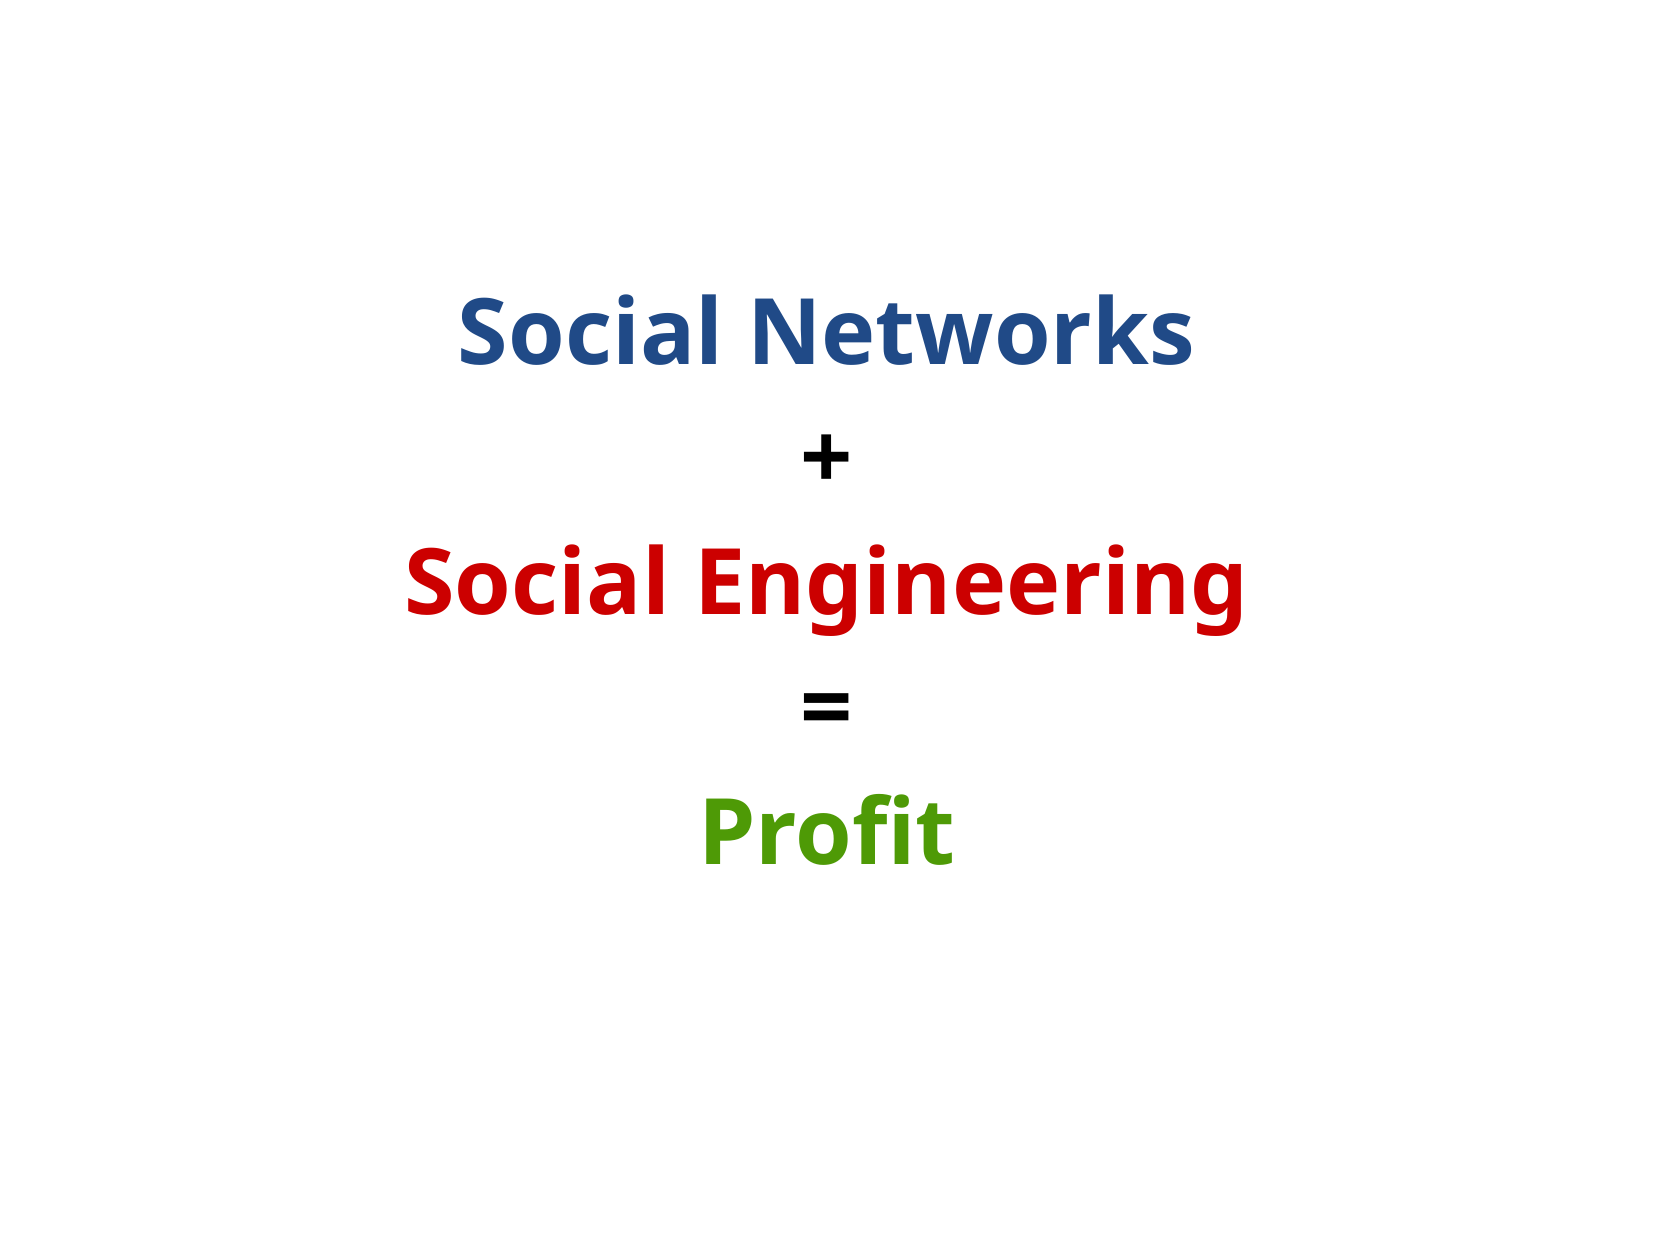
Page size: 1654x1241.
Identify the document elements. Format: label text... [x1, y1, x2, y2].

subtitle Social Networks + Social Engineering = Profit [82, 49, 1571, 1109]
